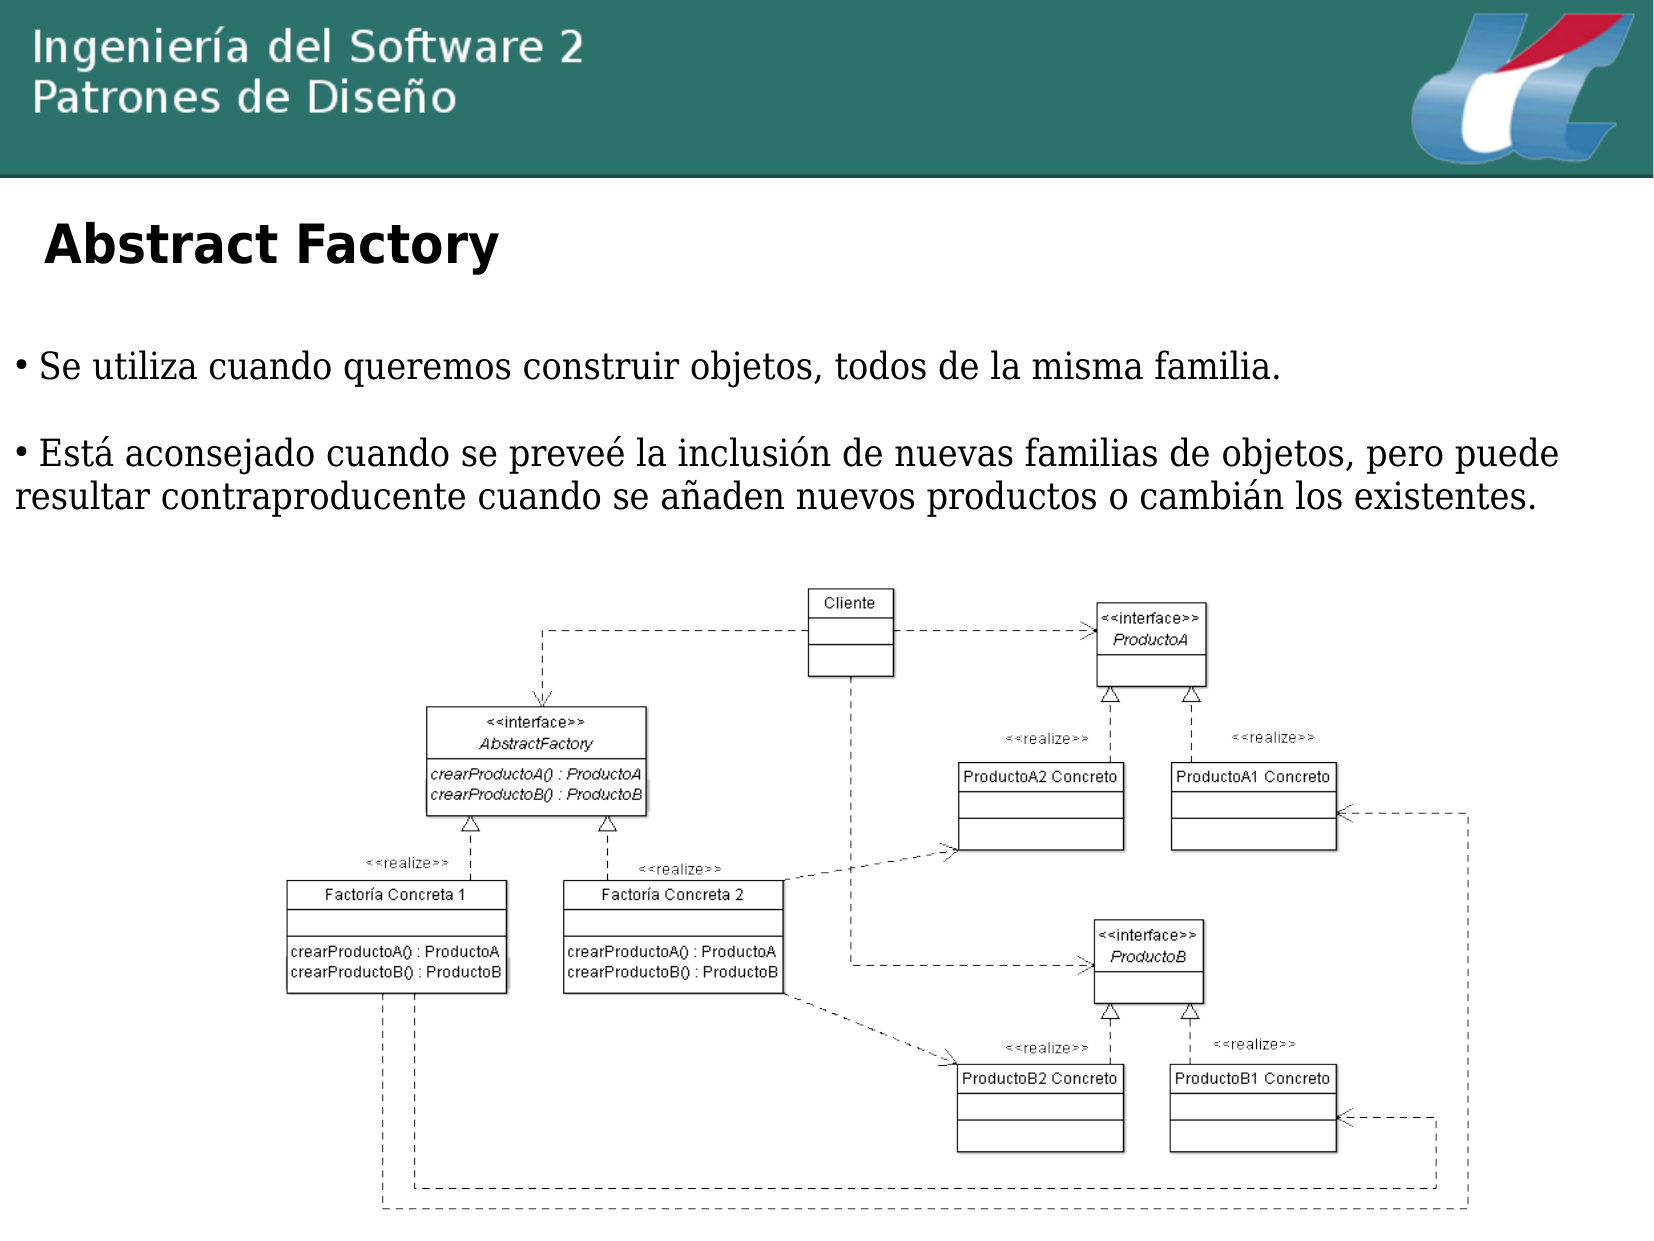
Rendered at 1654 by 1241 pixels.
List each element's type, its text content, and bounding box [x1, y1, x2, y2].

text_box Se utiliza cuando queremos construir objetos, todos de la misma familia. Está aconsejado cuando se preveé la inclusión de nuevas familias de objetos, pero puede resultar contraproducente cuando se añaden nuevos productos o cambián los existentes. [0, 337, 1654, 526]
picture [0, 0, 1654, 178]
picture [212, 549, 1542, 1241]
text_box Abstract Factory [29, 205, 1625, 284]
